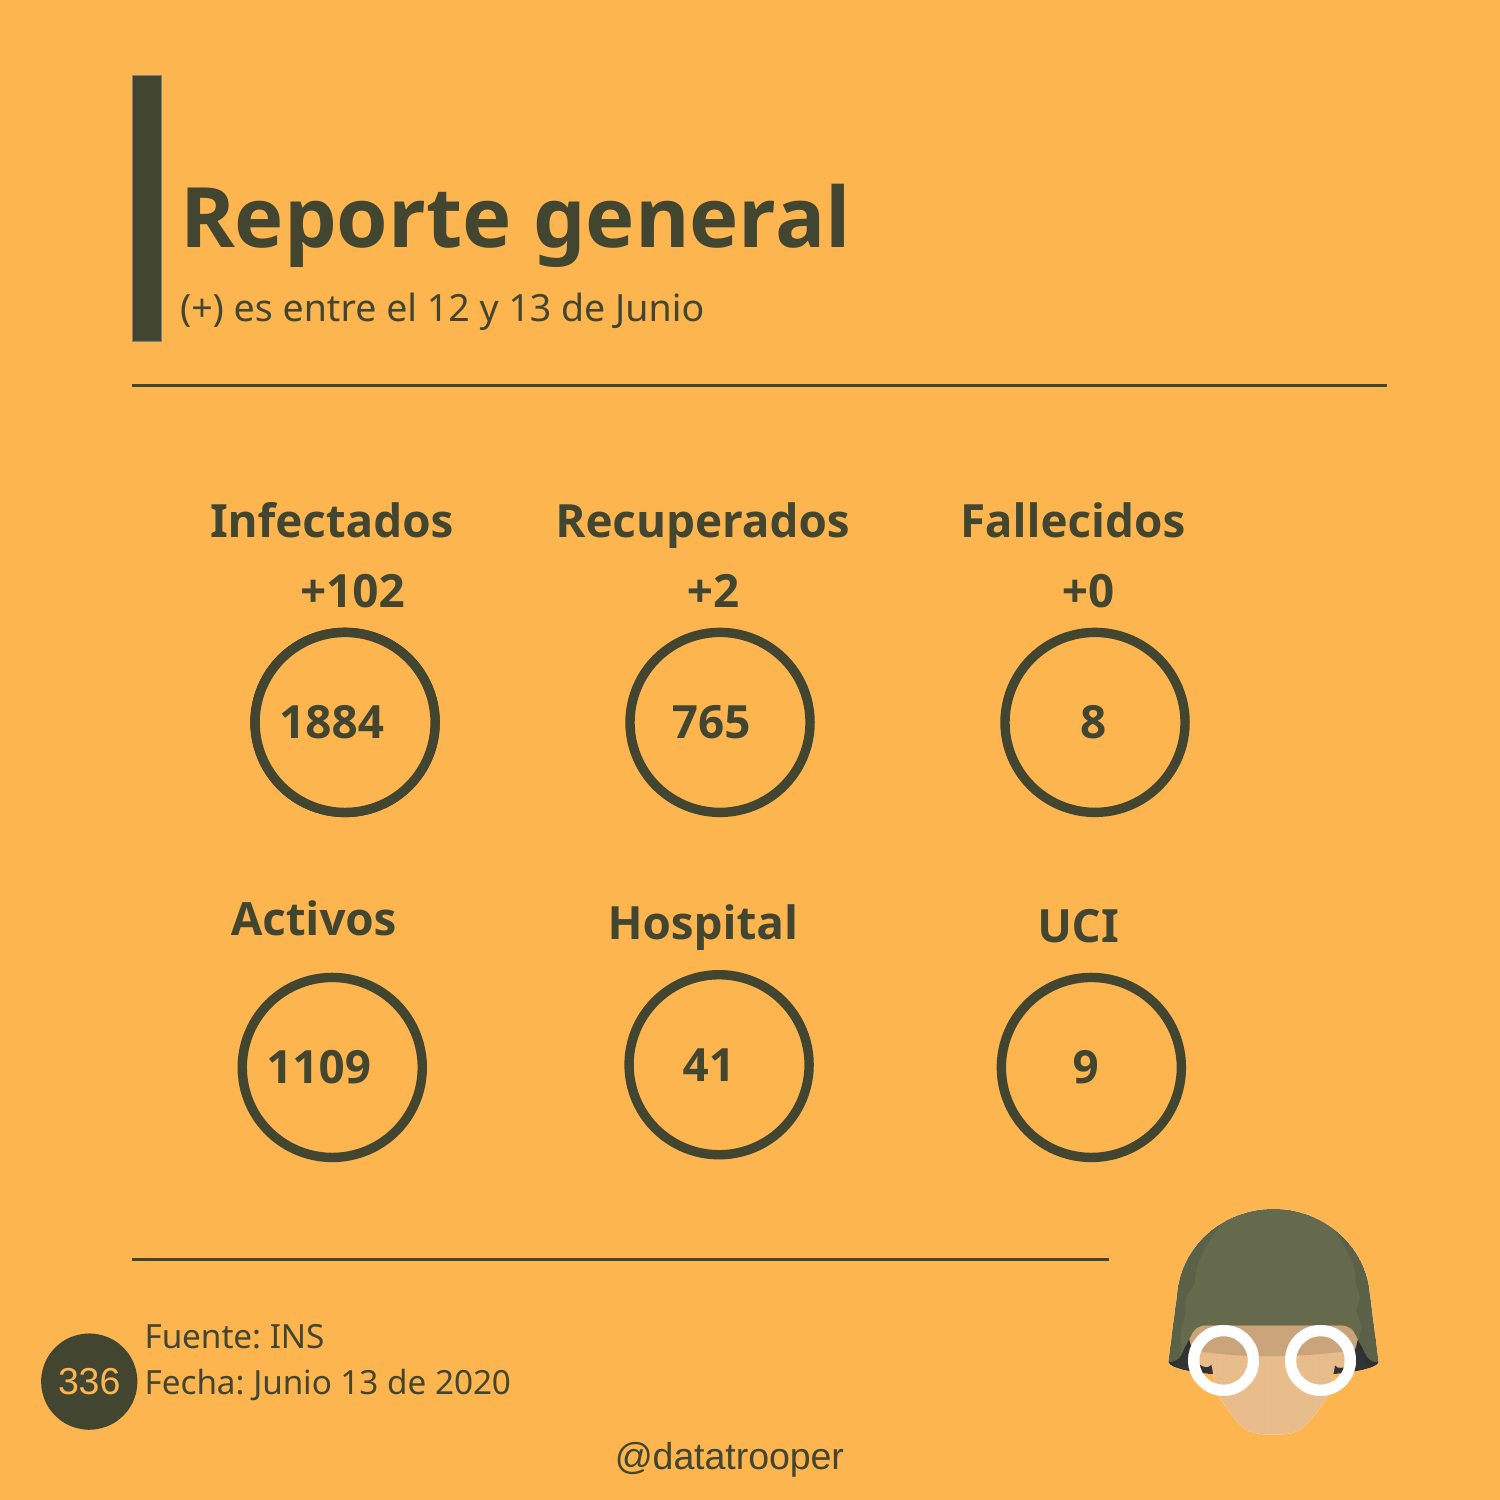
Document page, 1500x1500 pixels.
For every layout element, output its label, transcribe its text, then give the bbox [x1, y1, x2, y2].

title Activos [230, 857, 436, 979]
title Recuperados [555, 459, 901, 581]
text_box [242, 979, 423, 1158]
title (+) es entre el 12 y 13 de Junio [180, 270, 1351, 346]
title 41 [682, 1025, 758, 1101]
title UCI [1037, 887, 1143, 963]
title Hospital [607, 884, 840, 960]
title +0 [1061, 561, 1197, 618]
title 9 [1072, 1028, 1118, 1104]
title 1884 [279, 683, 415, 759]
text_box [629, 974, 810, 1155]
text_box [630, 632, 803, 813]
text_box [1001, 977, 1182, 1158]
title Reporte general [180, 120, 1351, 270]
text_box [1005, 632, 1186, 813]
title Fallecidos [960, 482, 1261, 558]
text_box [807, 699, 811, 746]
picture [1125, 1142, 1410, 1500]
title Infectados [210, 482, 511, 558]
title +2 [686, 561, 822, 618]
title 765 [671, 683, 807, 759]
text_box [255, 632, 436, 813]
title 8 [1080, 683, 1111, 759]
title +102 [300, 561, 436, 618]
title 1109 [266, 1028, 402, 1104]
